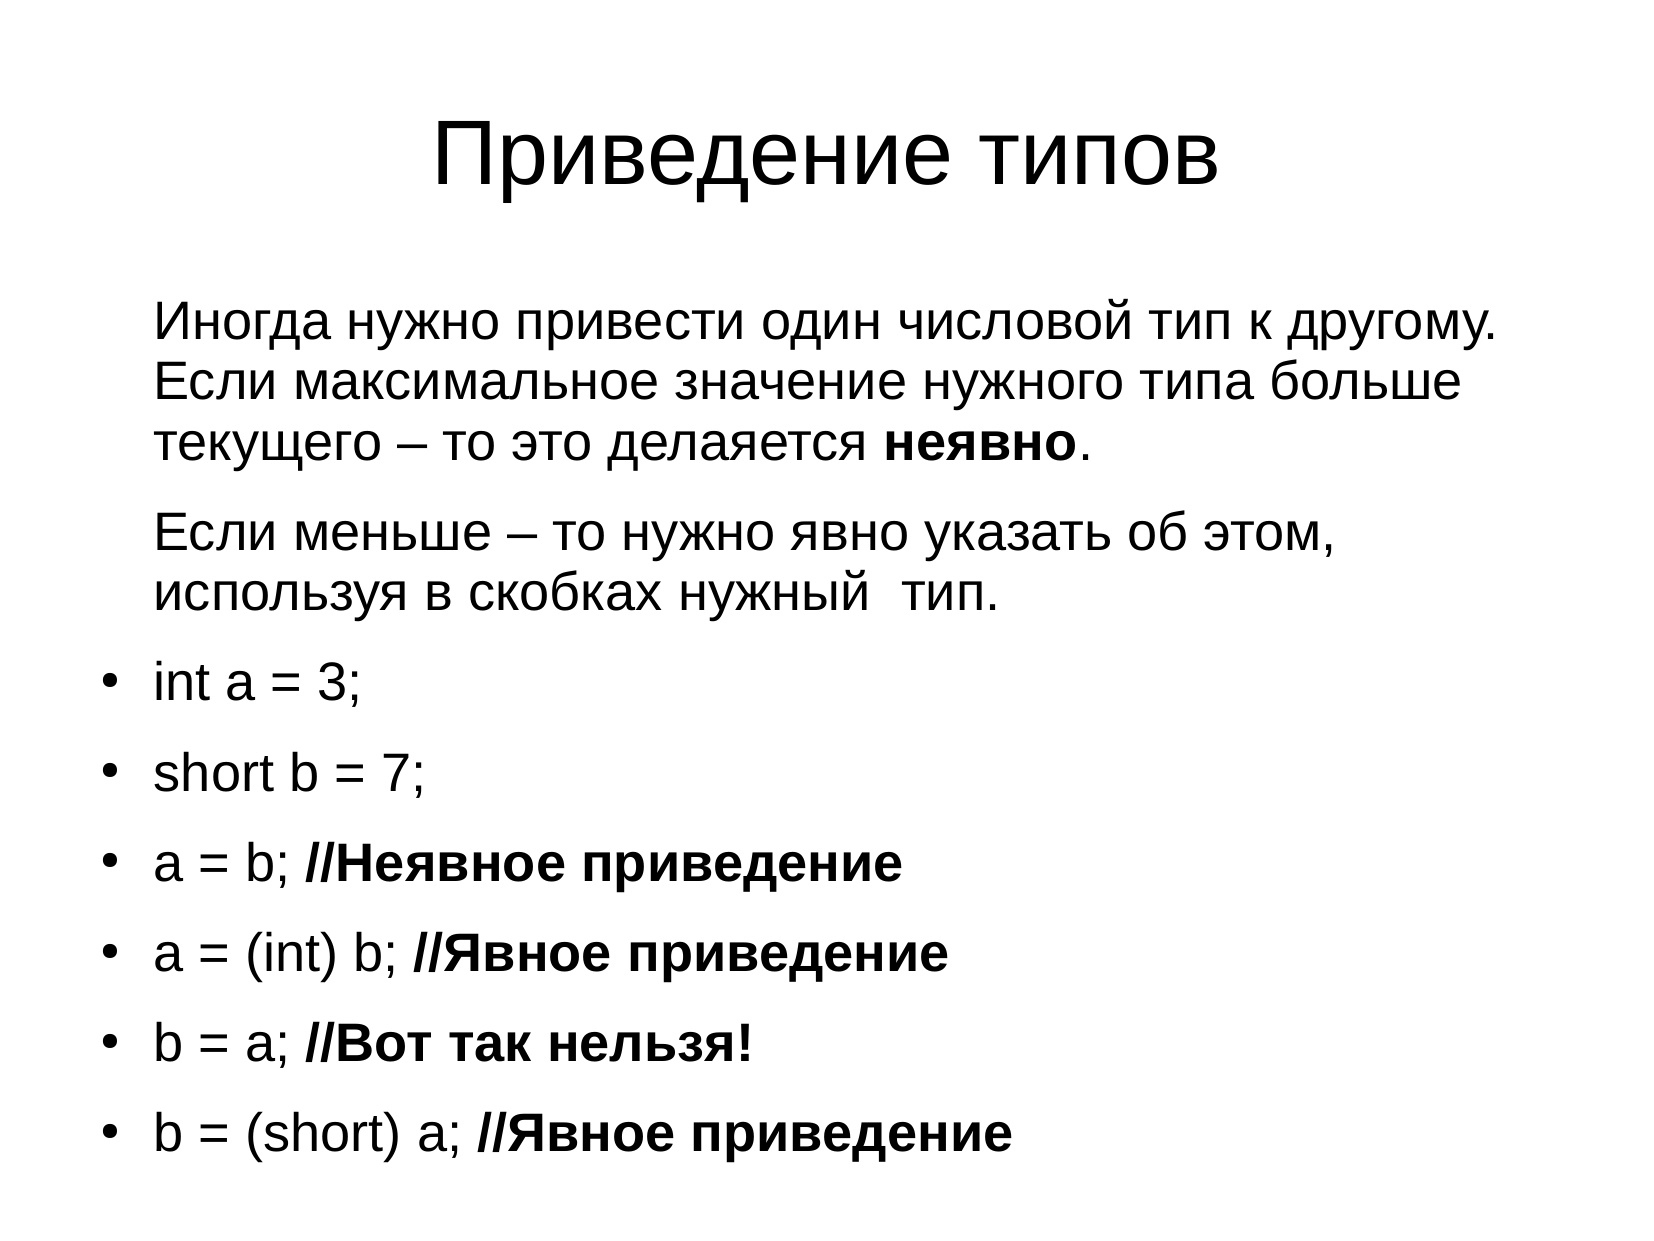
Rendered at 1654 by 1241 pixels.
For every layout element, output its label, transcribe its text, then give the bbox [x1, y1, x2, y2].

list Иногда нужно привести один числовой тип к другому. Если максимальное значение нужного типа больше текущего – то это делаяется неявно. Если меньше – то нужно явно указать об этом, используя в скобках нужный тип. int a = 3; short b = 7; a = b; //Неявное приведение a = (int) b; //Явное приведение b = a; //Вот так нельзя! b = (short) a; //Явное приведение [82, 290, 1571, 1172]
title Приведение типов [82, 49, 1571, 257]
